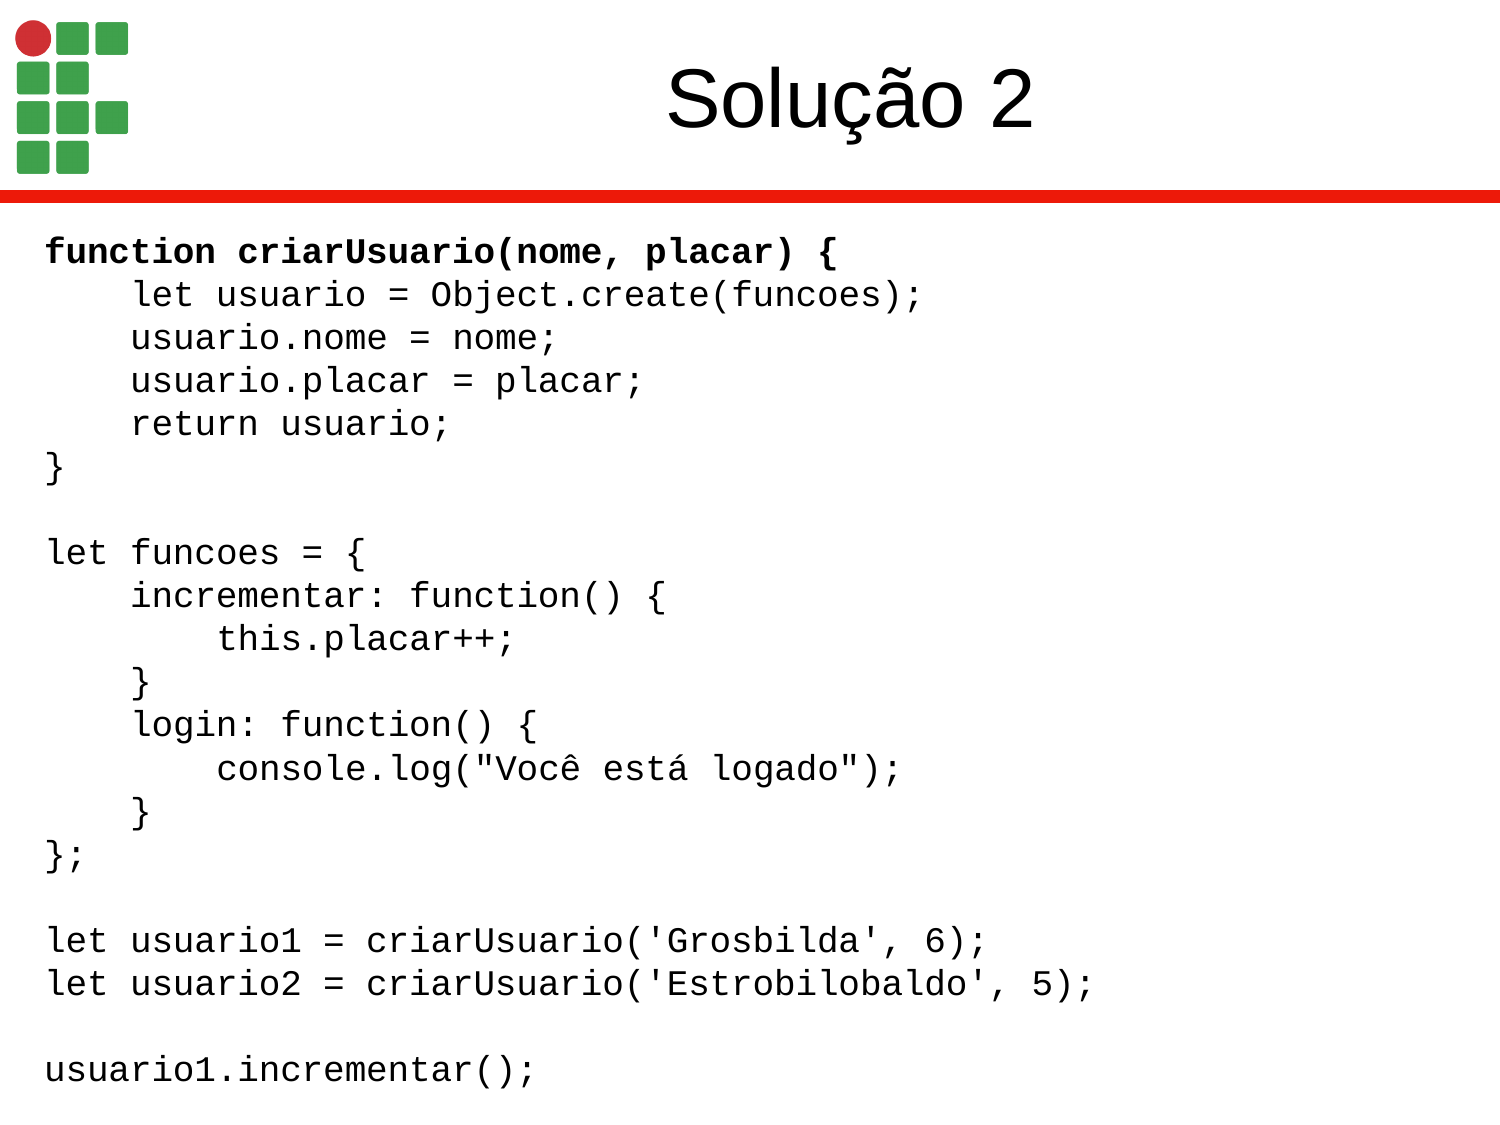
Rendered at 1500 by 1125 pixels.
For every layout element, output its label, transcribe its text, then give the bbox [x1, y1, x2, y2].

list function criarUsuario(nome, placar) { let usuario = Object.create(funcoes); usuario.nome = nome; usuario.placar = placar; return usuario; } let funcoes = { incrementar: function() { this.placar++; } login: function() { console.log("Você está logado"); } }; let usuario1 = criarUsuario('Grosbilda', 6); let usuario2 = criarUsuario('Estrobilobaldo', 5); usuario1.incrementar(); [29, 219, 1471, 1099]
picture [14, 16, 130, 178]
title Solução 2 [230, 0, 1471, 202]
